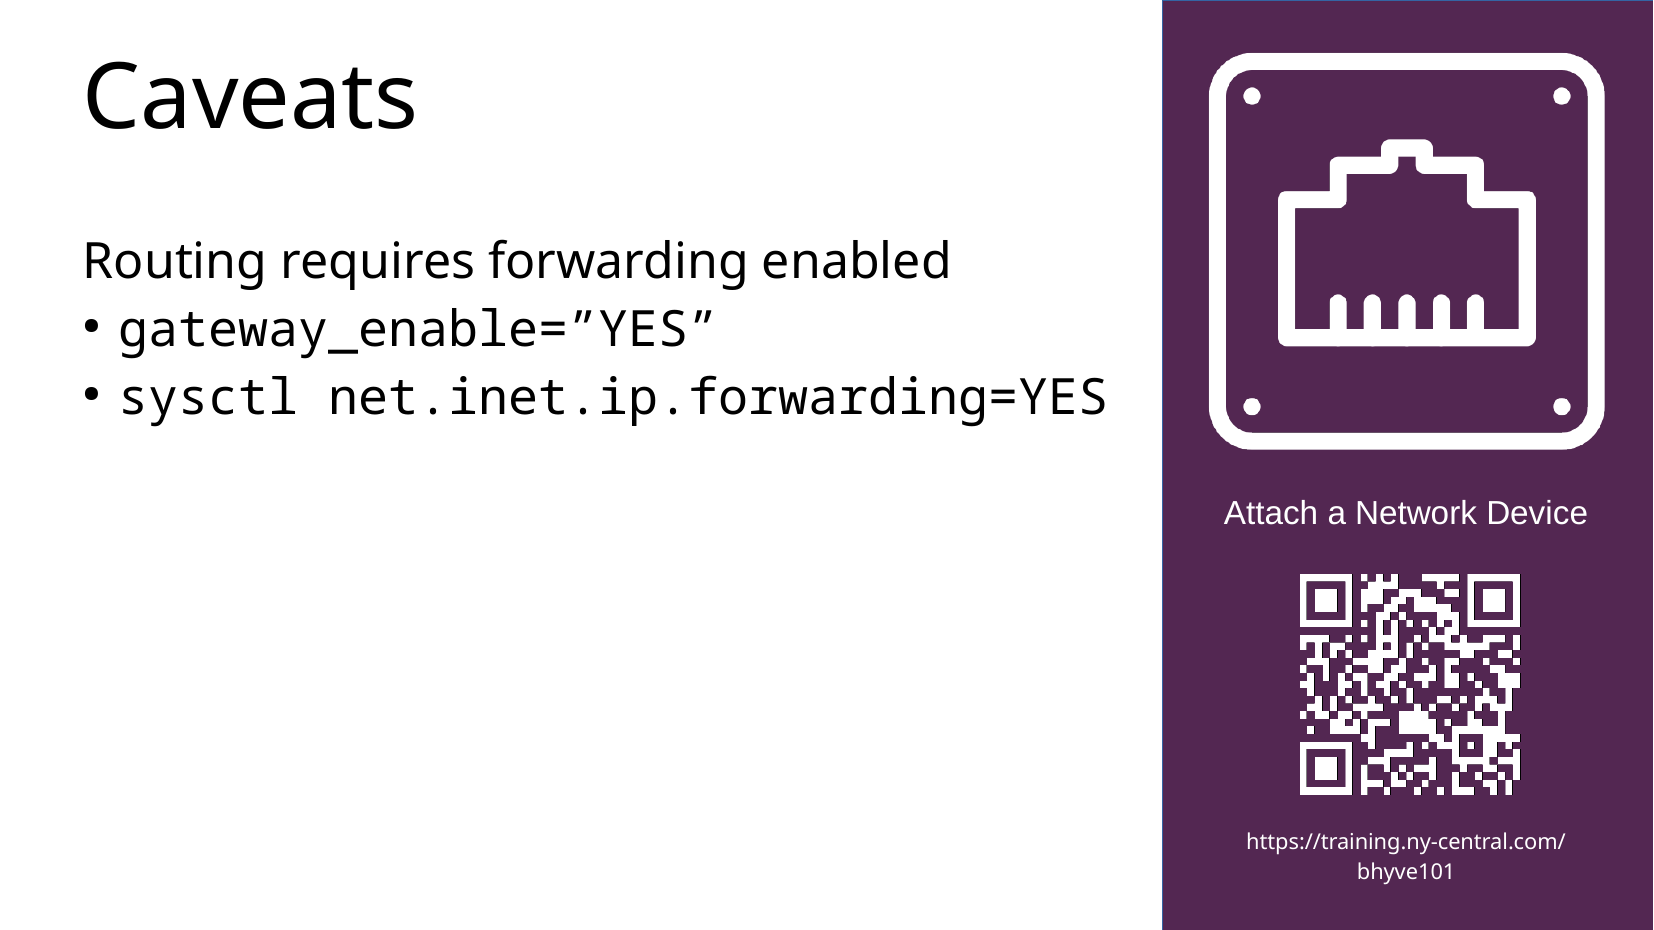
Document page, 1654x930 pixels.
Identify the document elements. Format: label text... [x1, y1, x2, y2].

subtitle Routing requires forwarding enabled gateway_enable=”YES” sysctl net.inet.ip.forwarding=YES [82, 224, 1126, 825]
title Caveats [82, 37, 1571, 150]
picture [1200, 44, 1613, 458]
text_box [1162, 0, 1653, 930]
text_box Attach a Network Device [1200, 487, 1613, 638]
picture [1268, 638, 1550, 826]
text_box https://training.ny-central.com/bhyve101 [1200, 819, 1613, 930]
